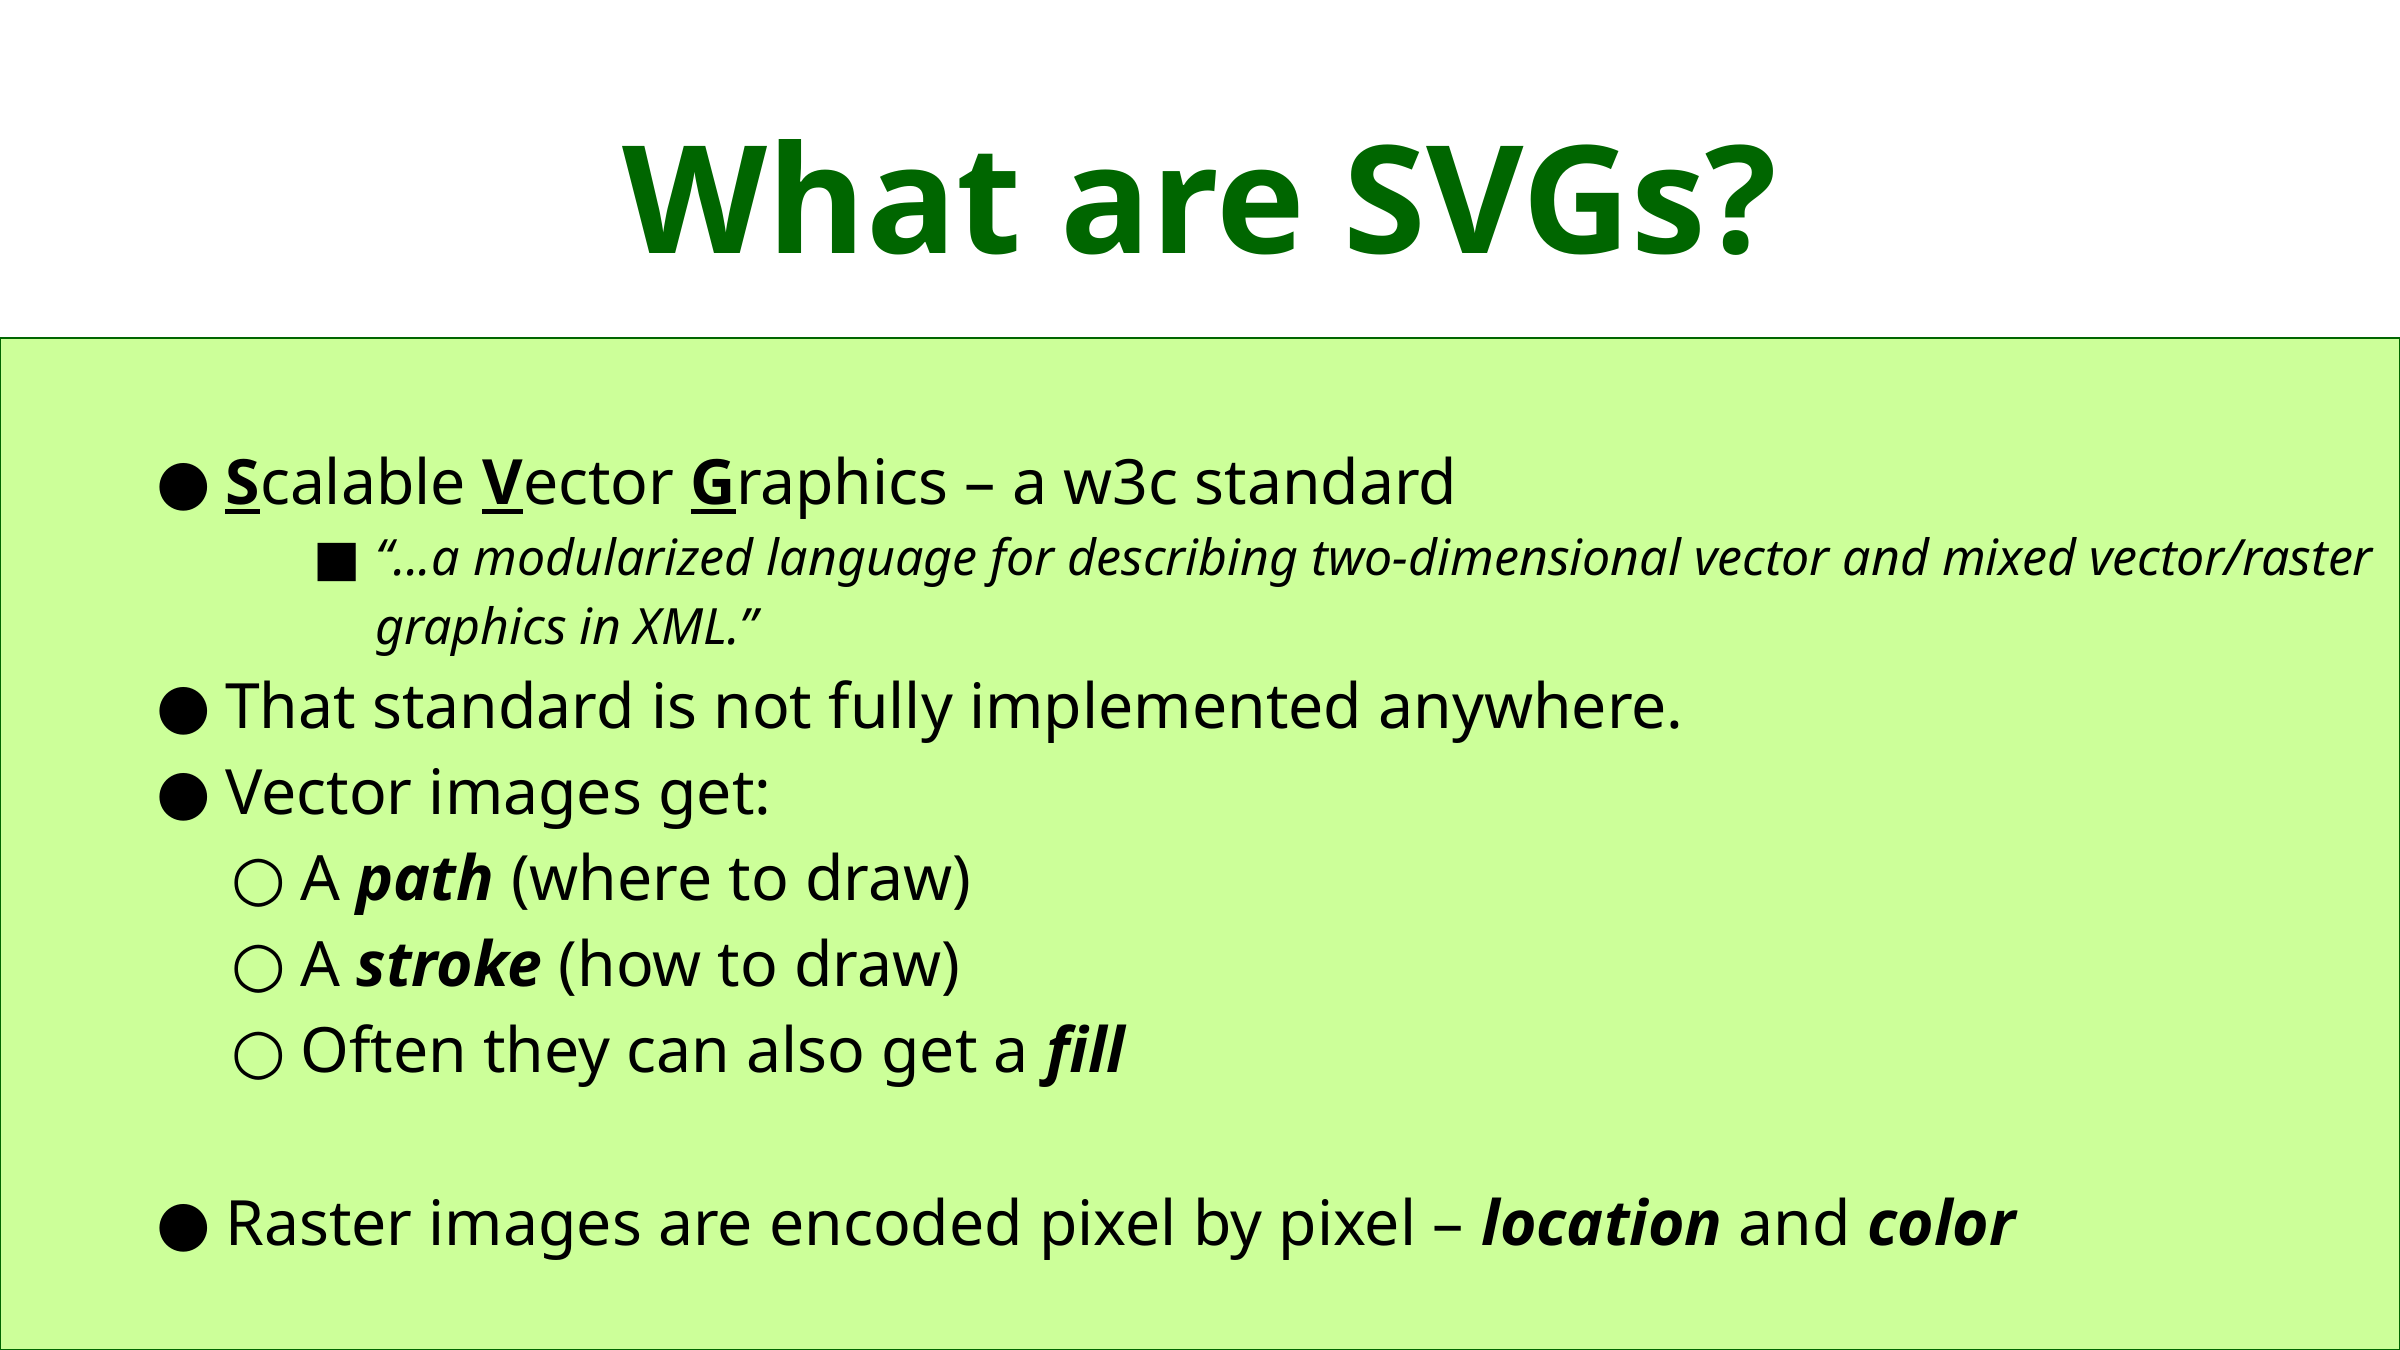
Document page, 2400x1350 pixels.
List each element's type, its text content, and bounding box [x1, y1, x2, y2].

text_box Scalable Vector Graphics – a w3c standard “...a modularized language for describing two-dimensional vector and mixed vector/raster graphics in XML.” That standard is not fully implemented anywhere. Vector images get: A path (where to draw) A stroke (how to draw) Often they can also get a fill Raster images are encoded pixel by pixel – location and color [0, 338, 2400, 1350]
text_box What are SVGs? [120, 80, 2280, 306]
